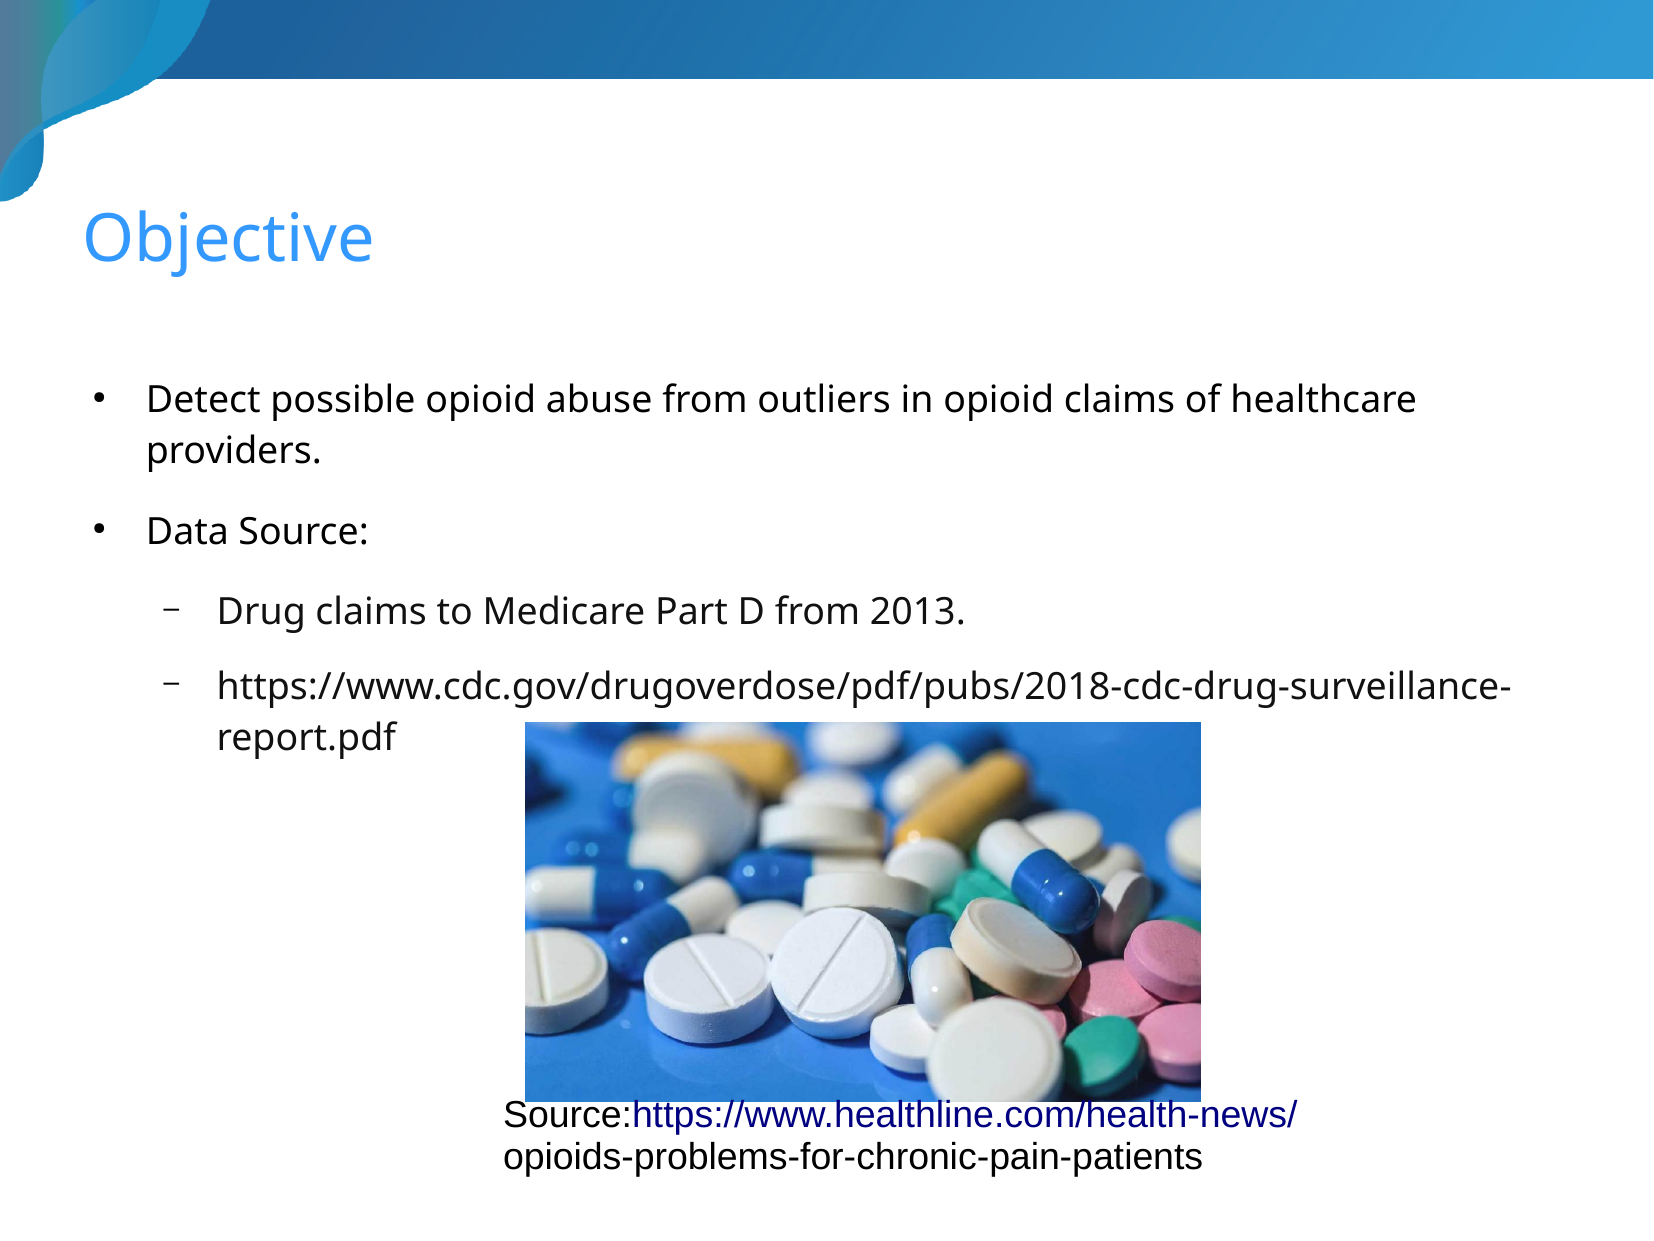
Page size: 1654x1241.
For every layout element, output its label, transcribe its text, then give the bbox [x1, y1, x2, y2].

list Detect possible opioid abuse from outliers in opioid claims of healthcare providers. Data Source: Drug claims to Medicare Part D from 2013. https://www.cdc.gov/drugoverdose/pdf/pubs/2018-cdc-drug-surveillance-report.pdf [75, 372, 1571, 794]
picture [0, 0, 1654, 1241]
text_box Source:https://www.healthline.com/health-news/ opioids-problems-for-chronic-pain-patients [488, 1085, 1313, 1185]
title Objective [82, 132, 1571, 340]
